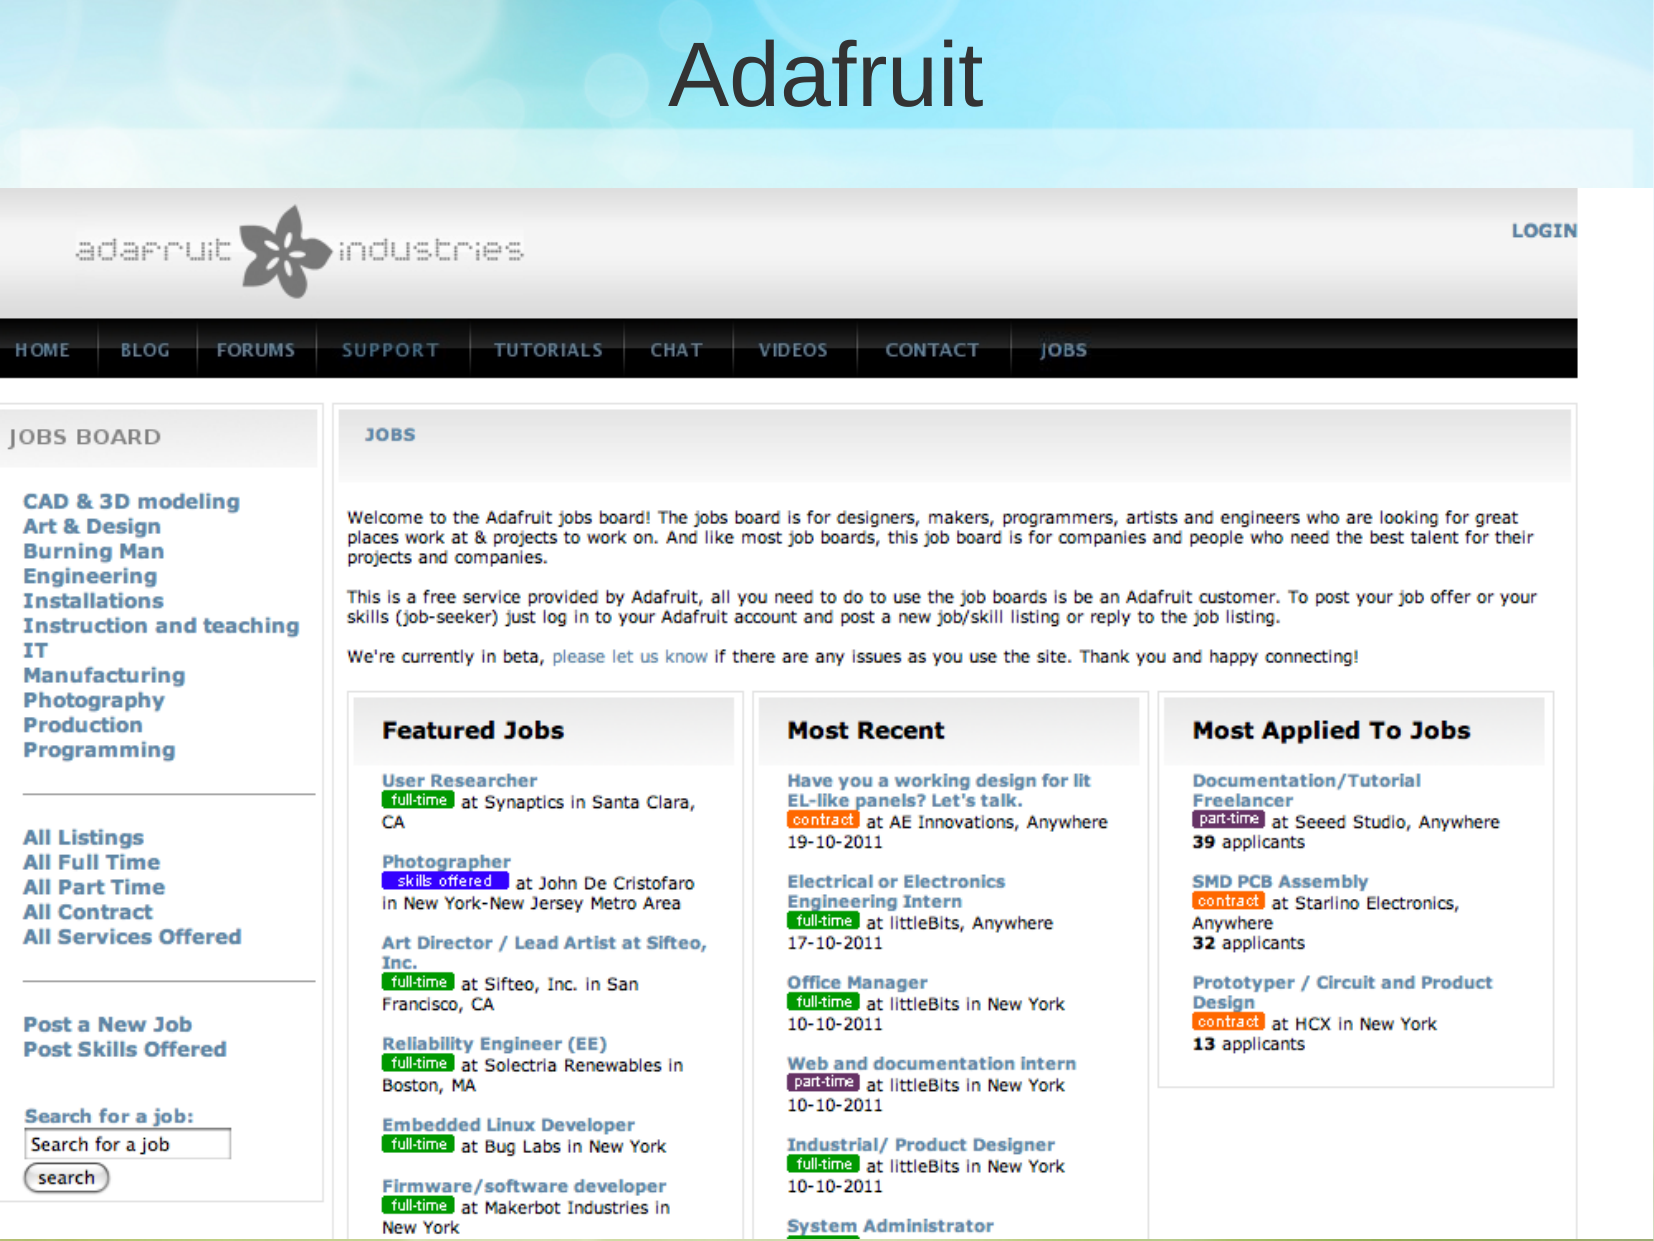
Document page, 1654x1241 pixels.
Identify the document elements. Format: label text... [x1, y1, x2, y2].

picture [0, 0, 1654, 1241]
title Adafruit [82, 0, 1571, 151]
